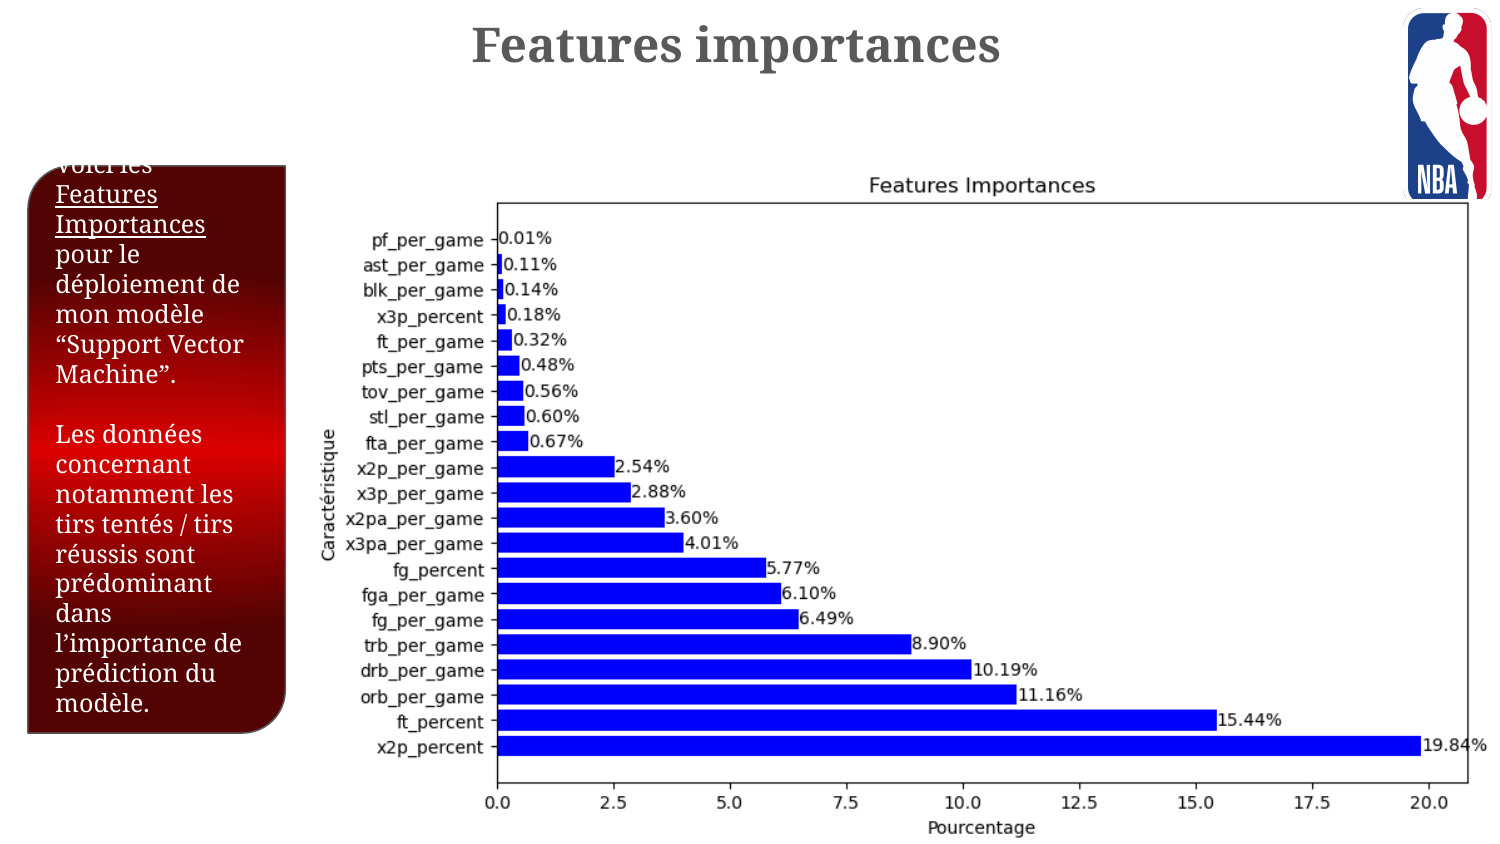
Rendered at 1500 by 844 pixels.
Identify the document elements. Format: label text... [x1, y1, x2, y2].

text_box Features importances [395, 0, 1079, 88]
text_box Voici les Features Importances pour le déploiement de mon modèle “Support Vector Machine”. Les données concernant notamment les tirs tentés / tirs réussis sont prédominant dans l’importance de prédiction du modèle. [27, 165, 286, 734]
picture [308, 0, 1500, 844]
